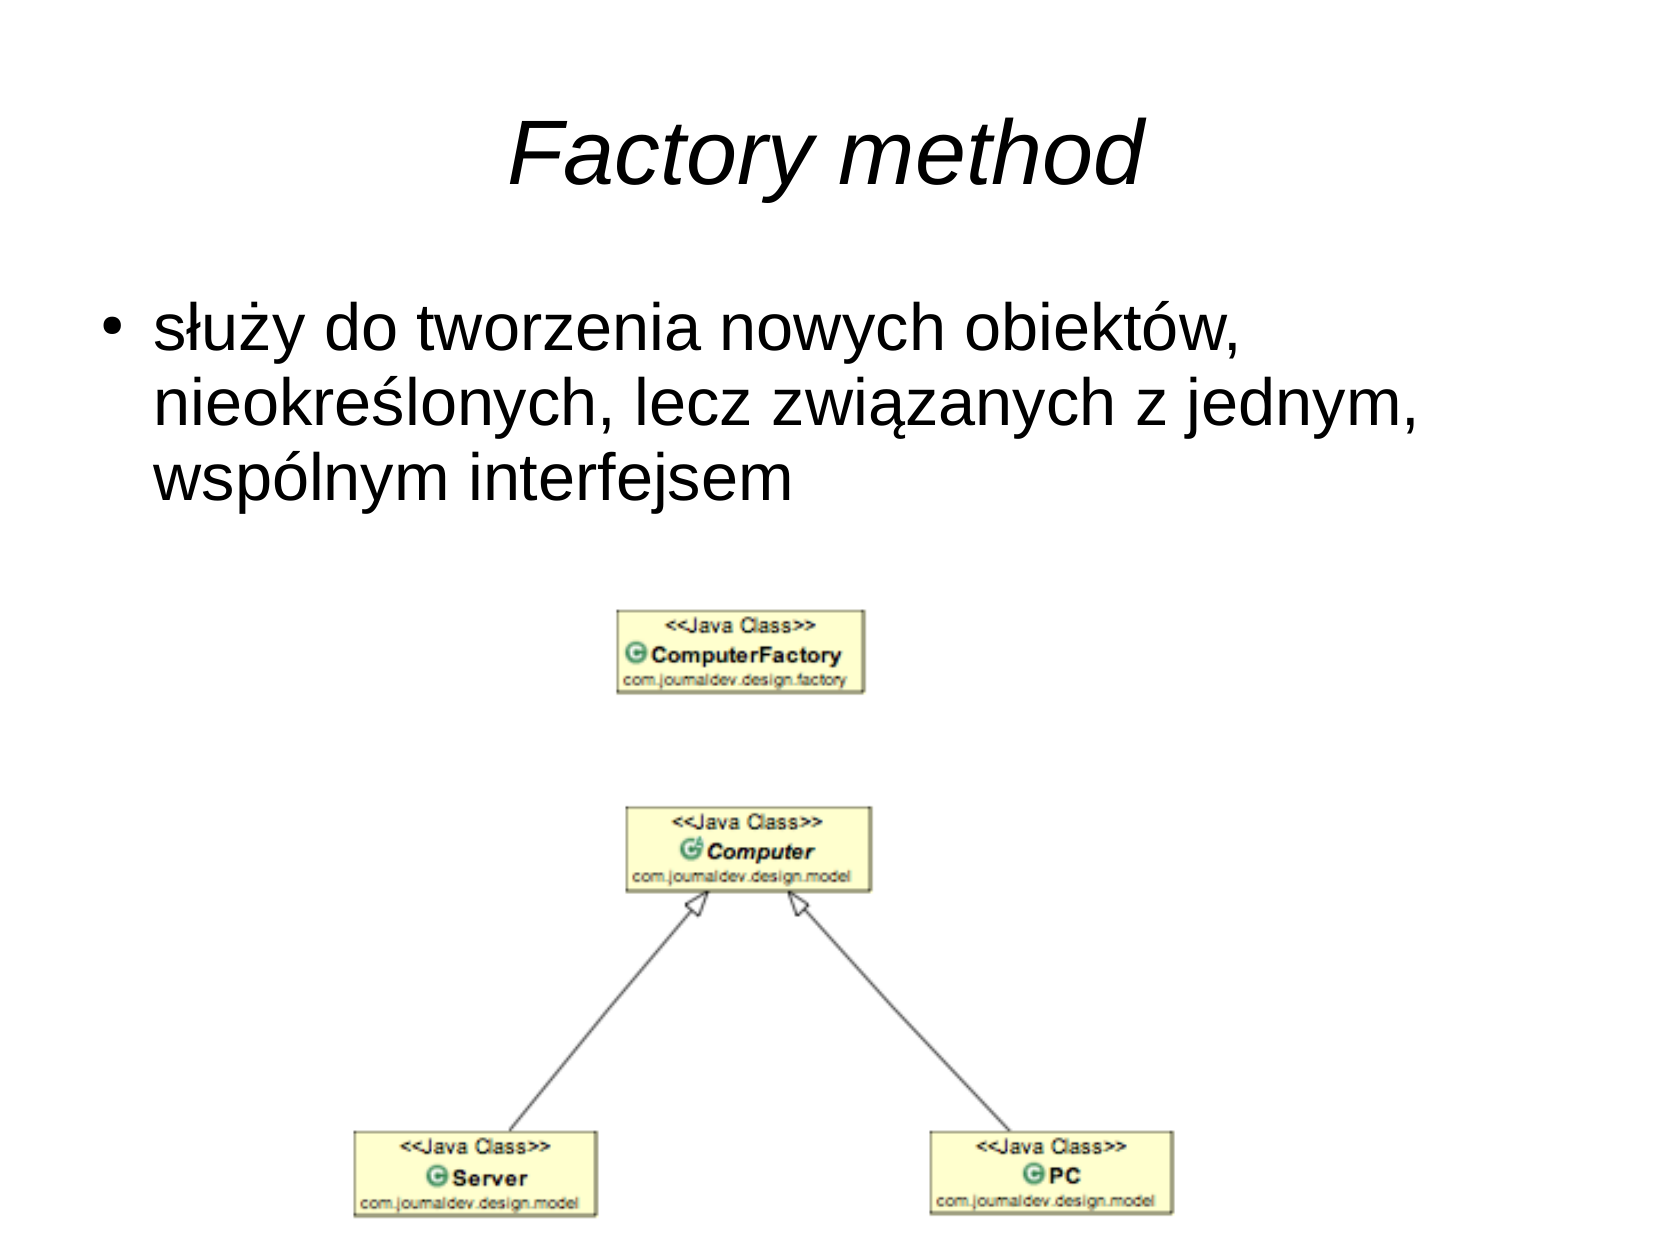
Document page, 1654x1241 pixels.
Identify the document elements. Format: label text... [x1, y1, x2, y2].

list służy do tworzenia nowych obiektów, nieokreślonych, lecz związanych z jednym, wspólnym interfejsem [82, 290, 1571, 1010]
title Factory method [82, 49, 1571, 257]
picture [240, 526, 1351, 1241]
